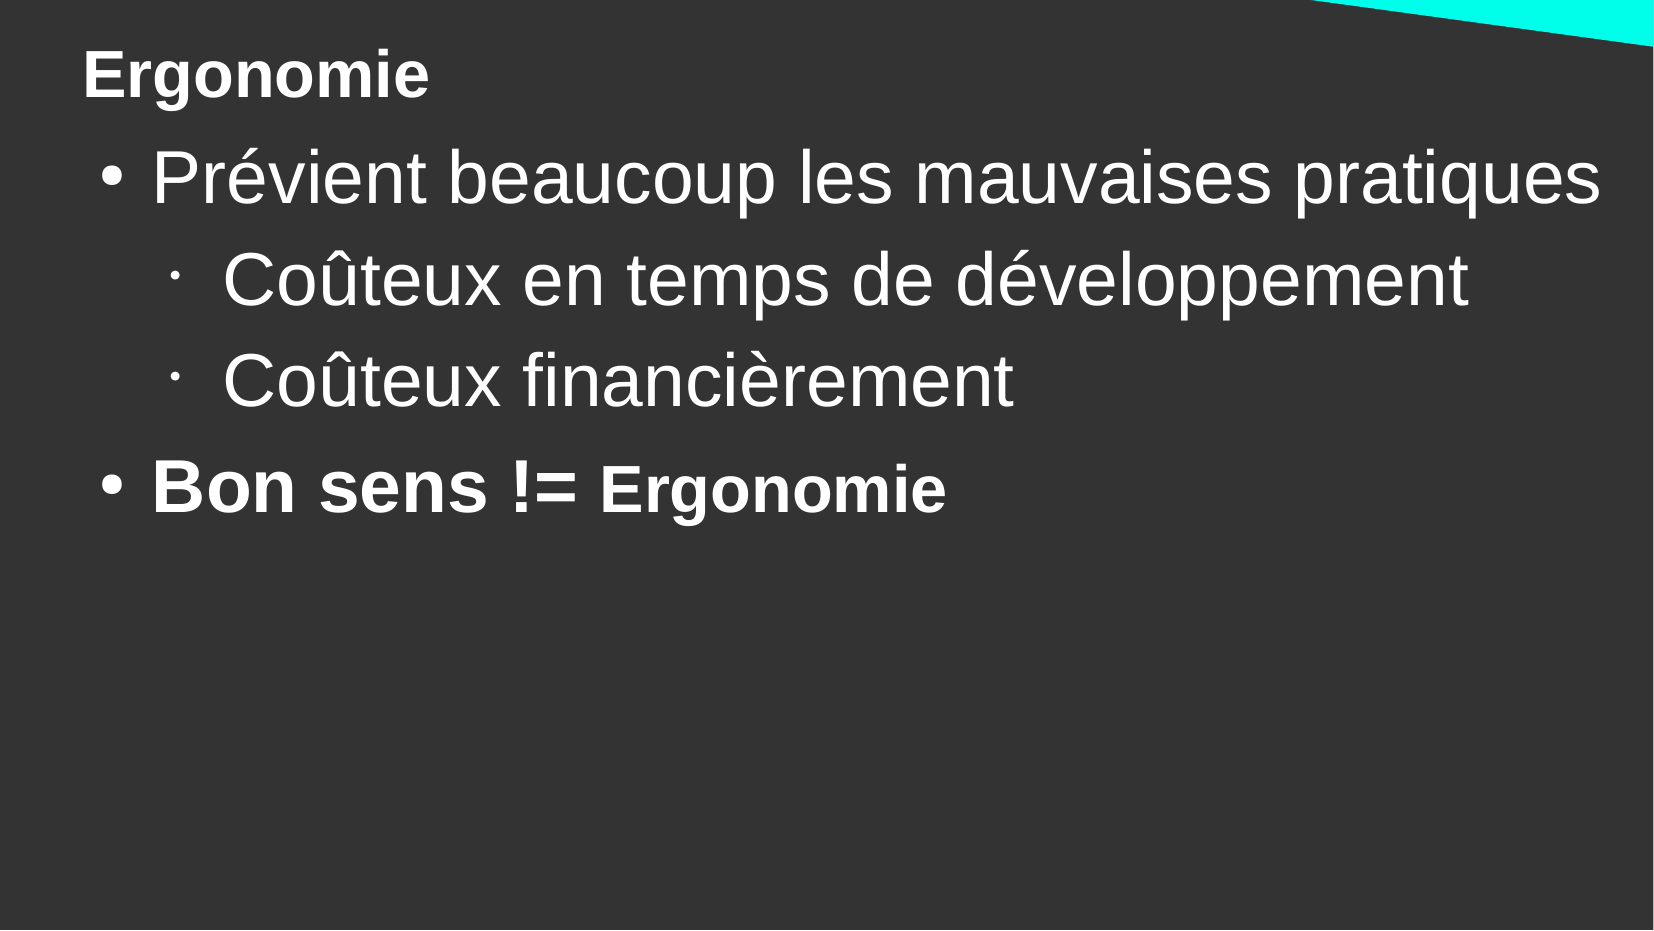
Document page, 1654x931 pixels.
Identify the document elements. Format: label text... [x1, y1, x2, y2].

list Prévient beaucoup les mauvaises pratiques Coûteux en temps de développement Coûteux financièrement Bon sens != Ergonomie [80, 135, 1620, 827]
title Ergonomie [82, 37, 1571, 114]
text_box [1311, 0, 1654, 47]
